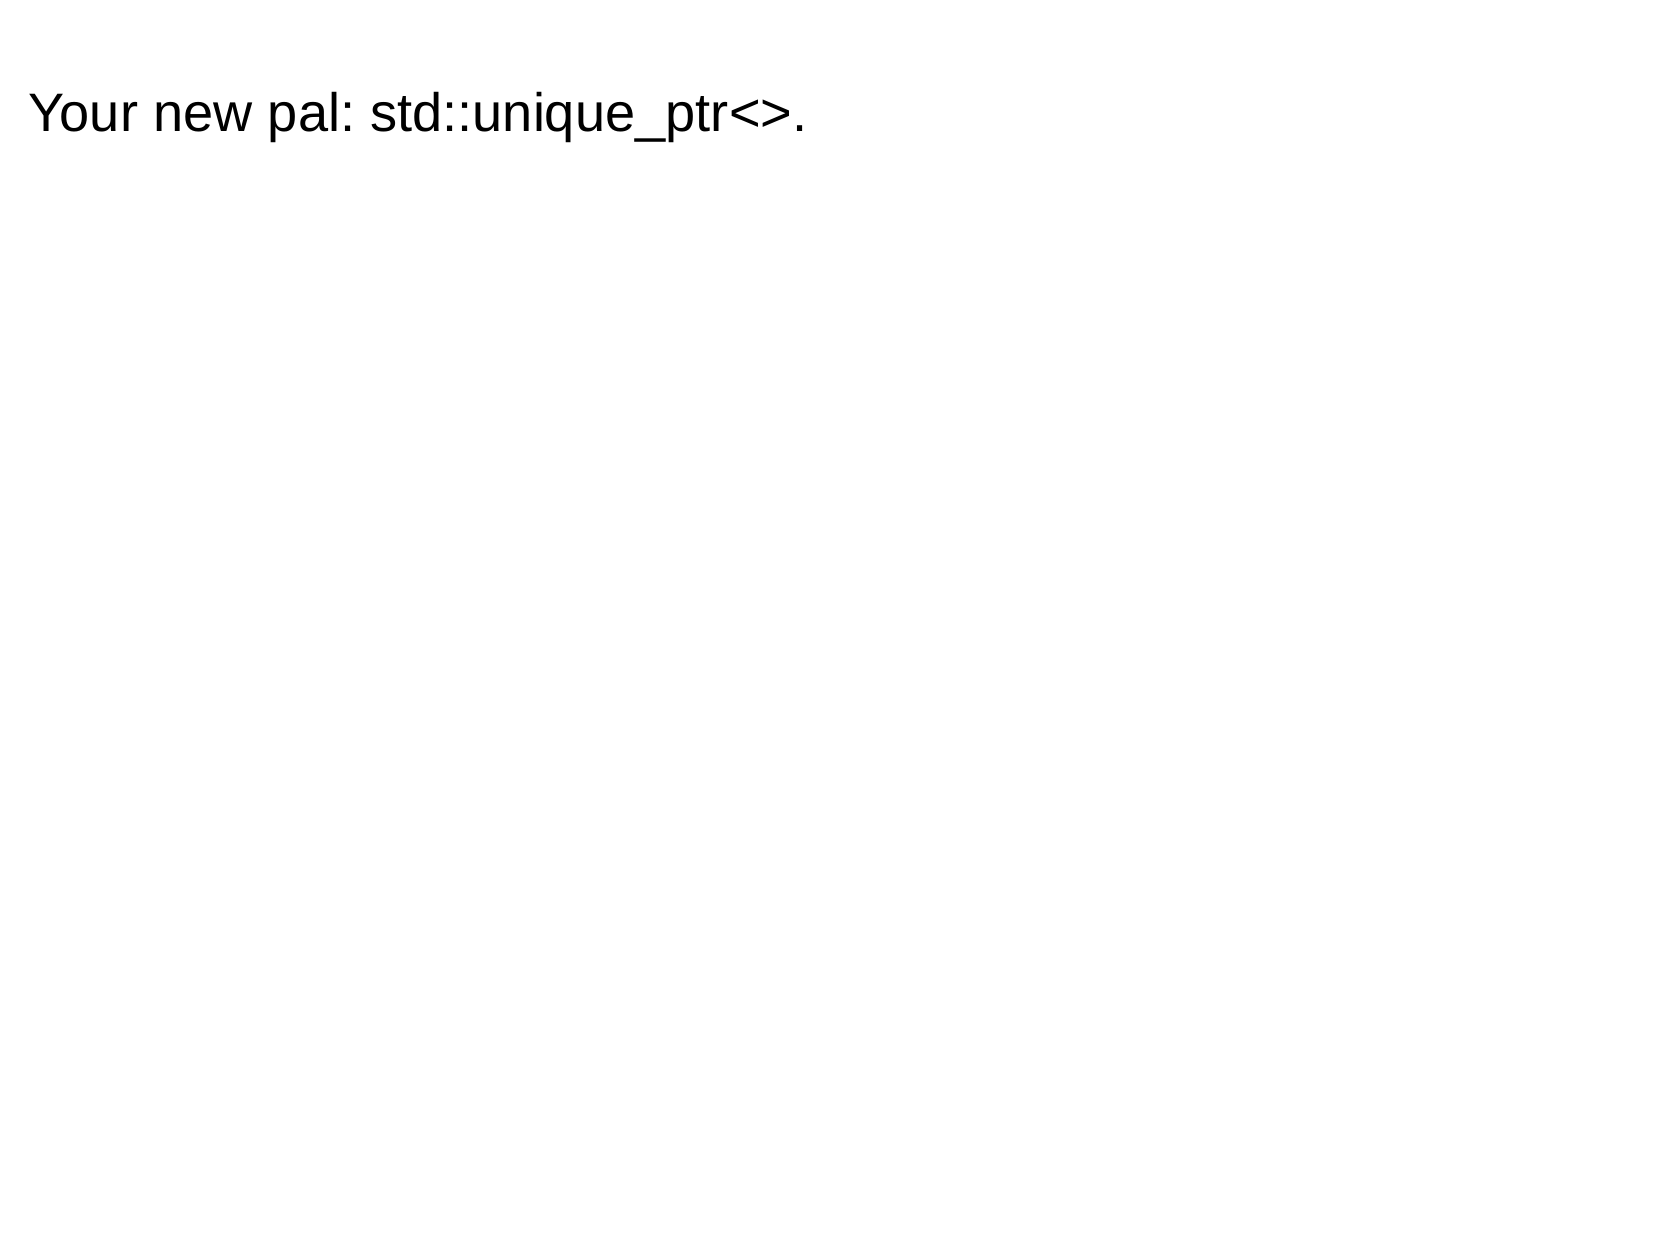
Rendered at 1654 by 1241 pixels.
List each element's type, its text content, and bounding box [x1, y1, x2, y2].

text_box Your new pal: std::unique_ptr<>. [13, 74, 824, 151]
